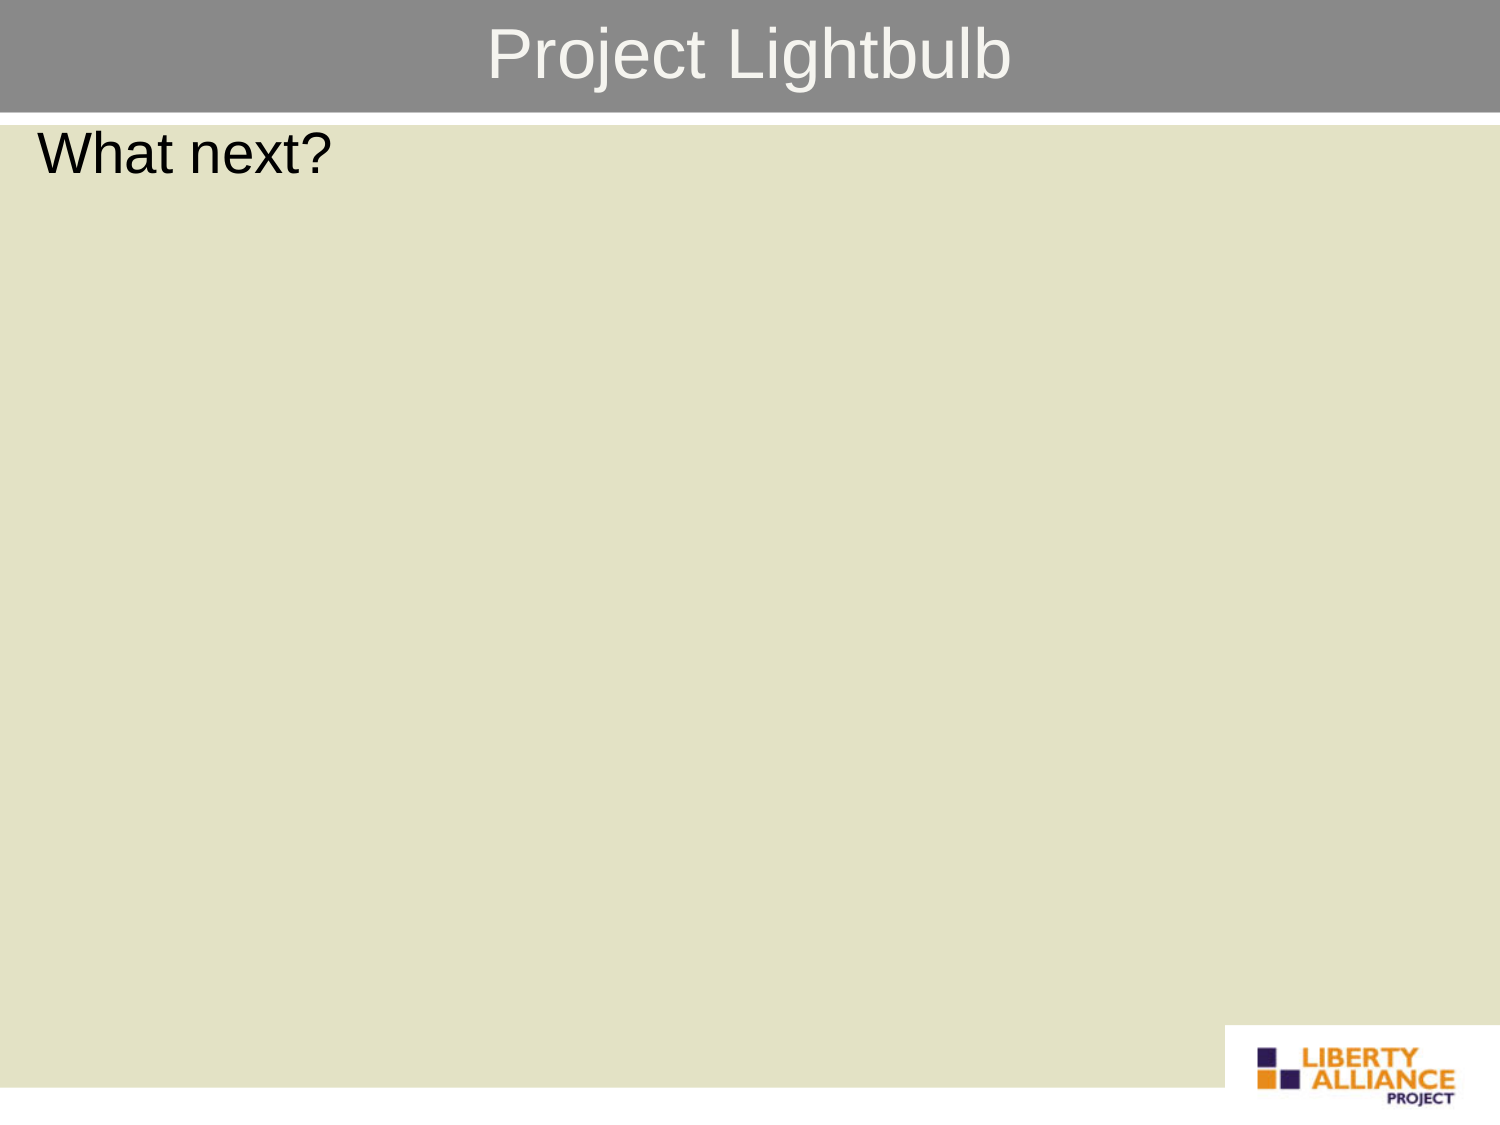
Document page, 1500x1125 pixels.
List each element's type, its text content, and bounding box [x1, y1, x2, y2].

picture [1237, 1027, 1500, 1125]
title Project Lightbulb [112, 7, 1388, 106]
list What next? [37, 125, 1463, 1013]
